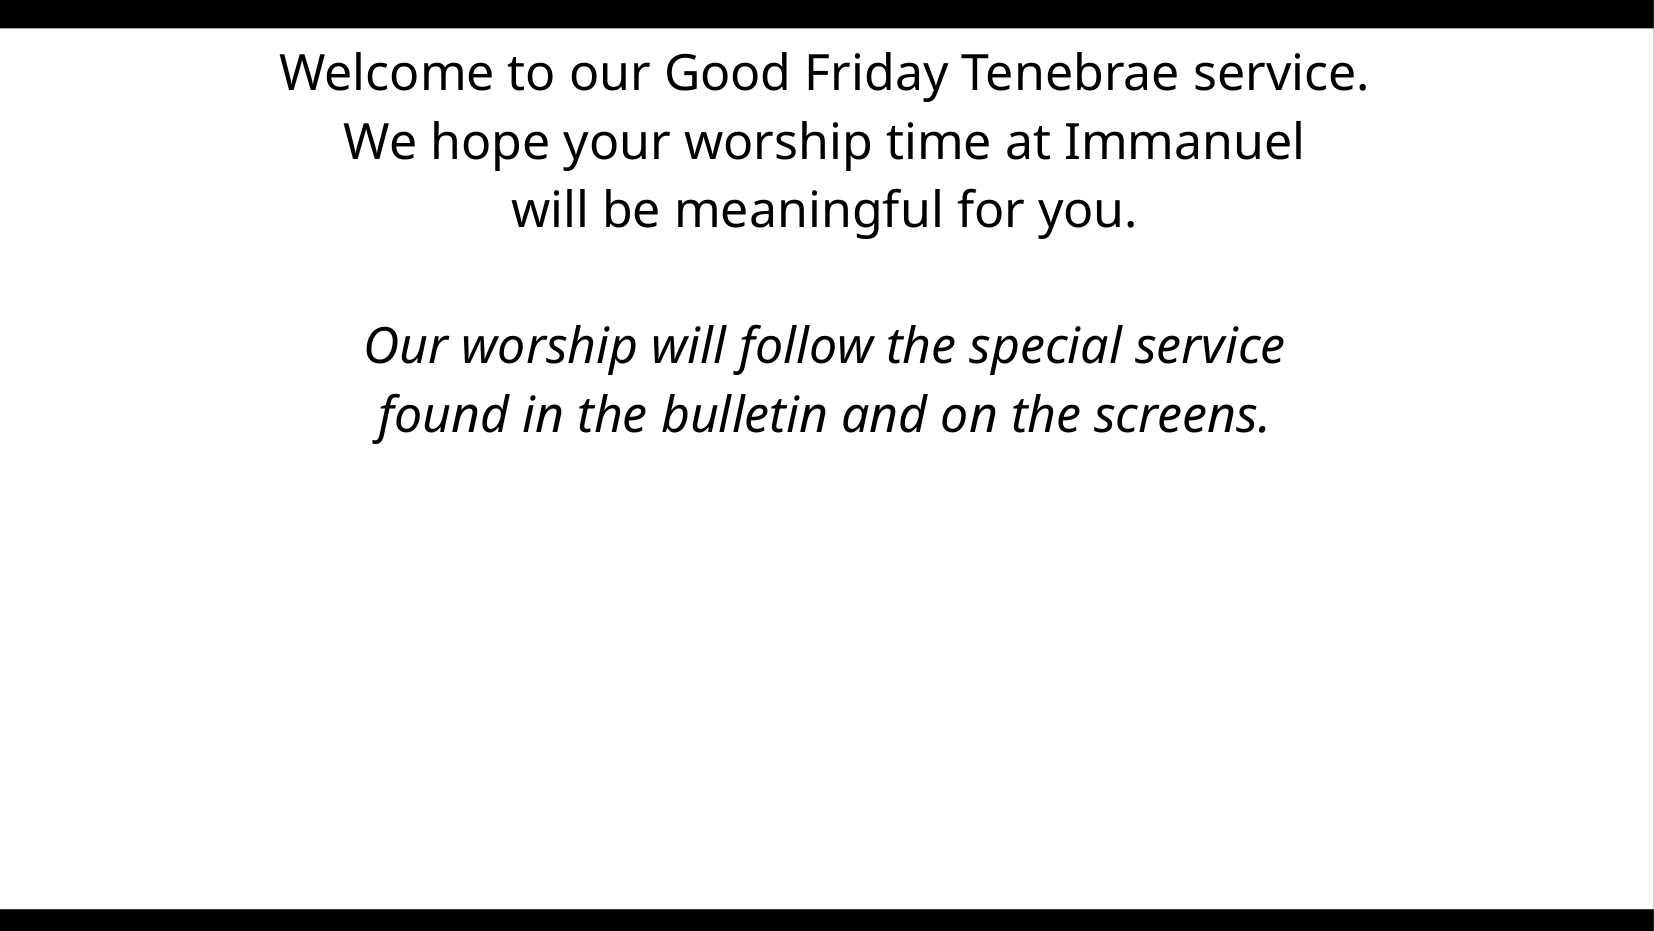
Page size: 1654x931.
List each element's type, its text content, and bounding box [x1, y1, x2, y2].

text_box Welcome to our Good Friday Tenebrae service. We hope your worship time at Immanuel will be meaningful for you. Our worship will follow the special service found in the bulletin and on the screens. [90, 30, 1561, 511]
picture [0, 0, 1654, 931]
